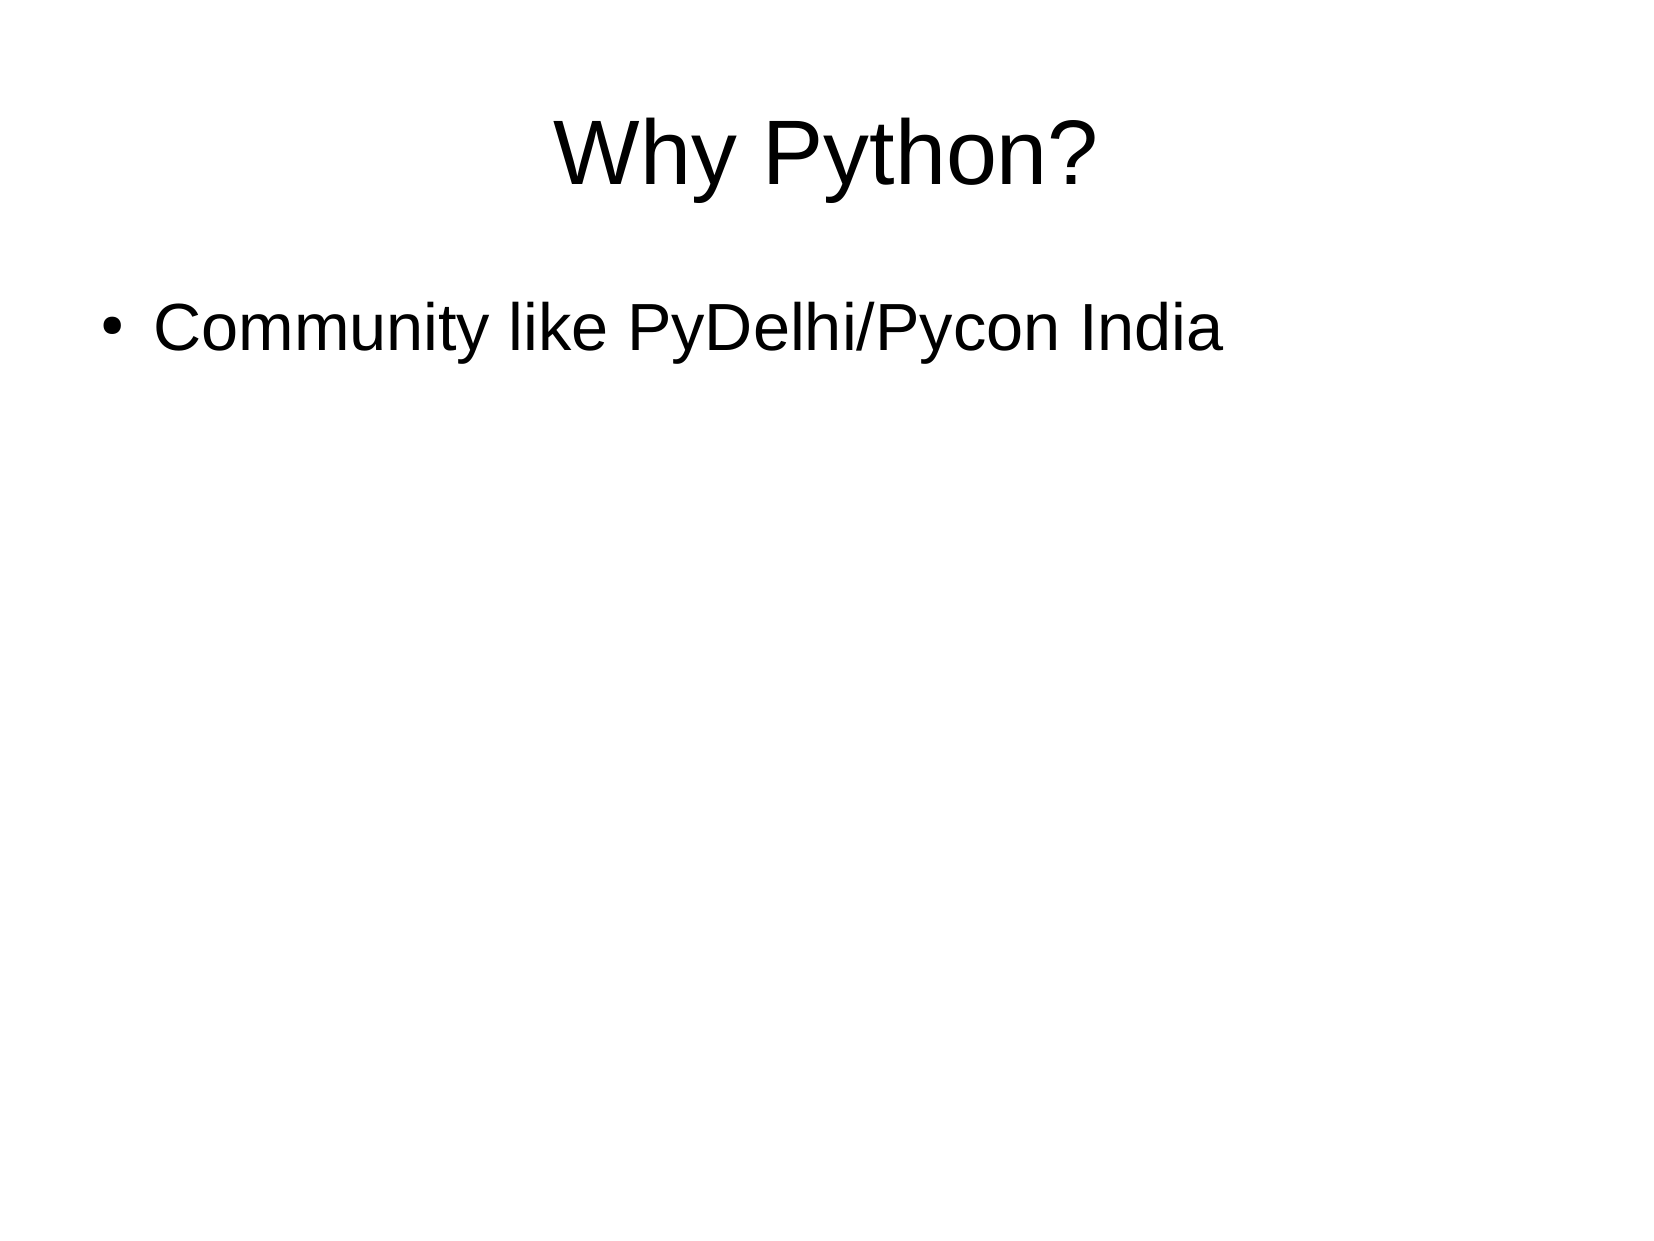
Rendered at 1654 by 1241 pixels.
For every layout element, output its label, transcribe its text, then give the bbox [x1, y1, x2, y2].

list Community like PyDelhi/Pycon India [82, 290, 1571, 1010]
title Why Python? [82, 49, 1571, 257]
